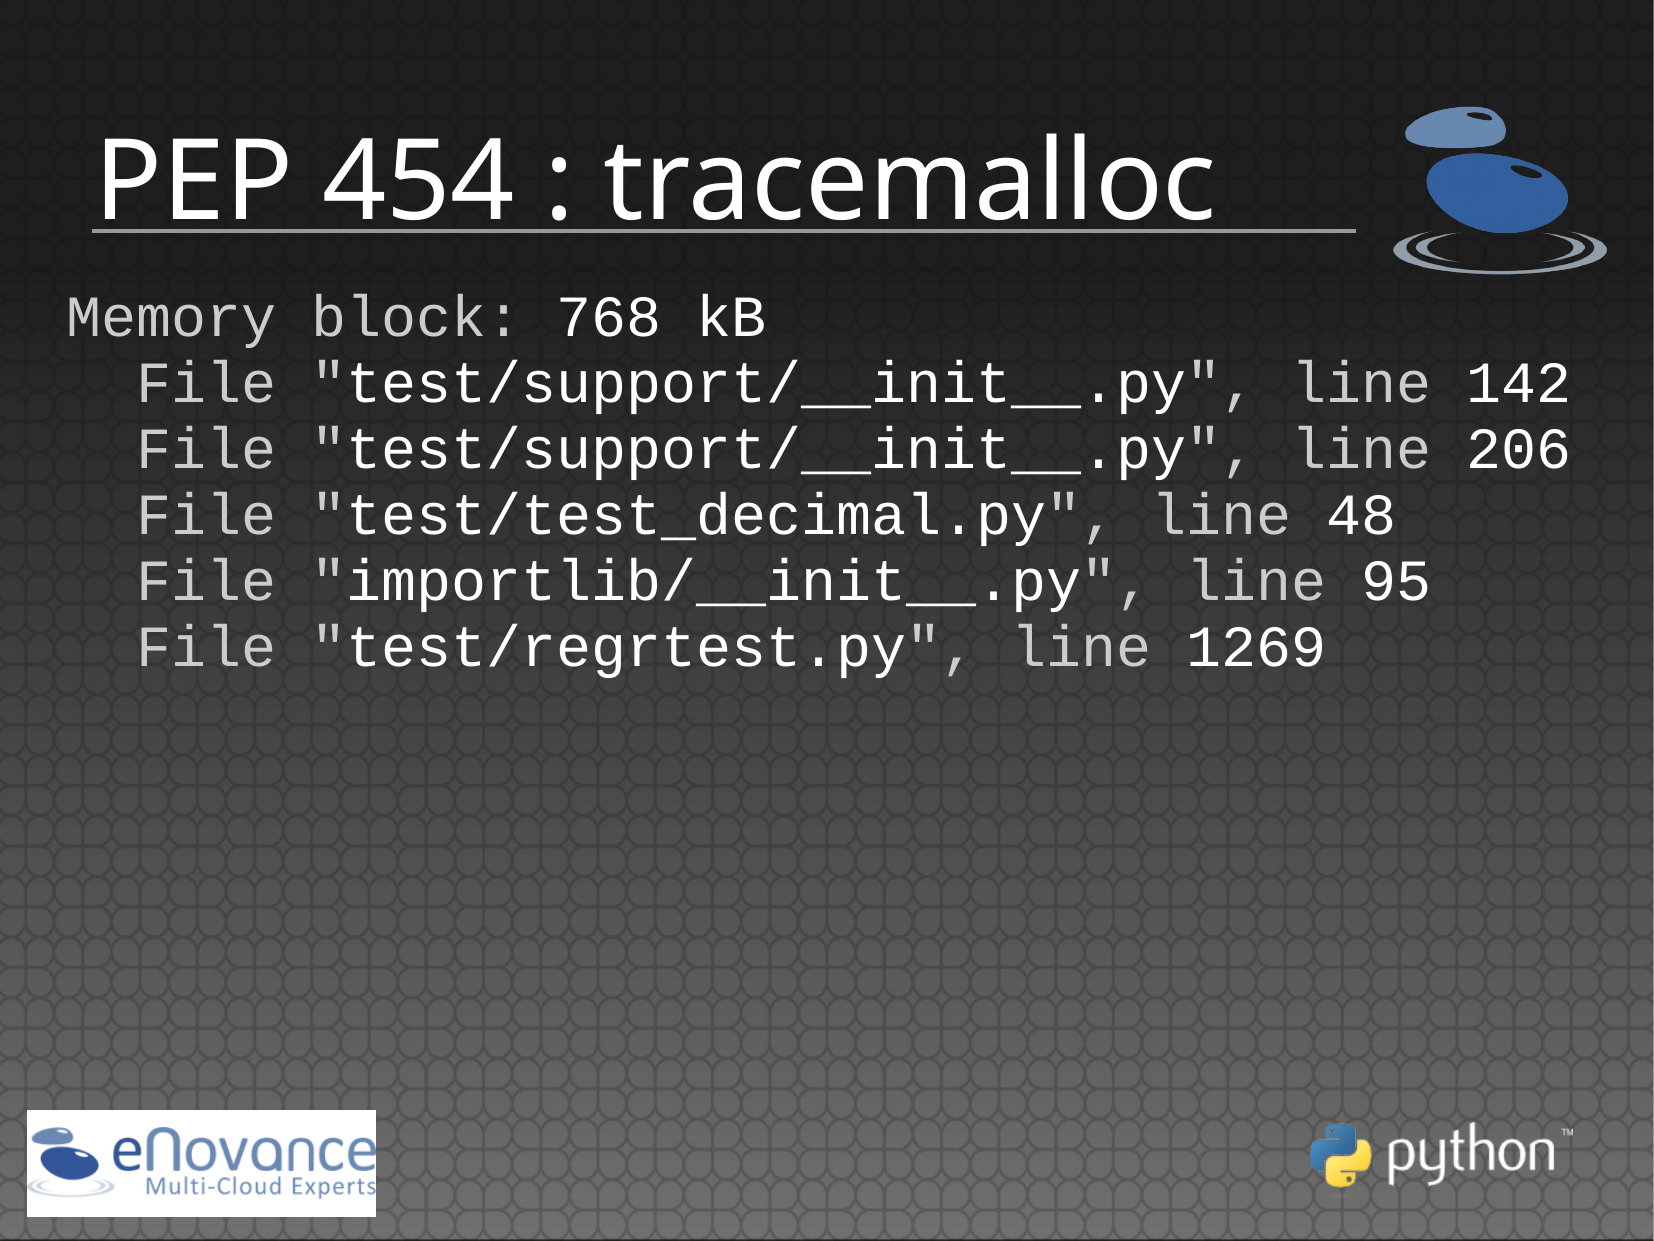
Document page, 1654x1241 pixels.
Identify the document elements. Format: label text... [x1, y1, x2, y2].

title PEP 454 : tracemalloc [94, 100, 1426, 251]
picture [0, 0, 1654, 1241]
list Memory block: 768 kB File "test/support/__init__.py", line 142 File "test/support/__init__.py", line 206 File "test/test_decimal.py", line 48 File "importlib/__init__.py", line 95 File "test/regrtest.py", line 1269 [66, 287, 1603, 874]
